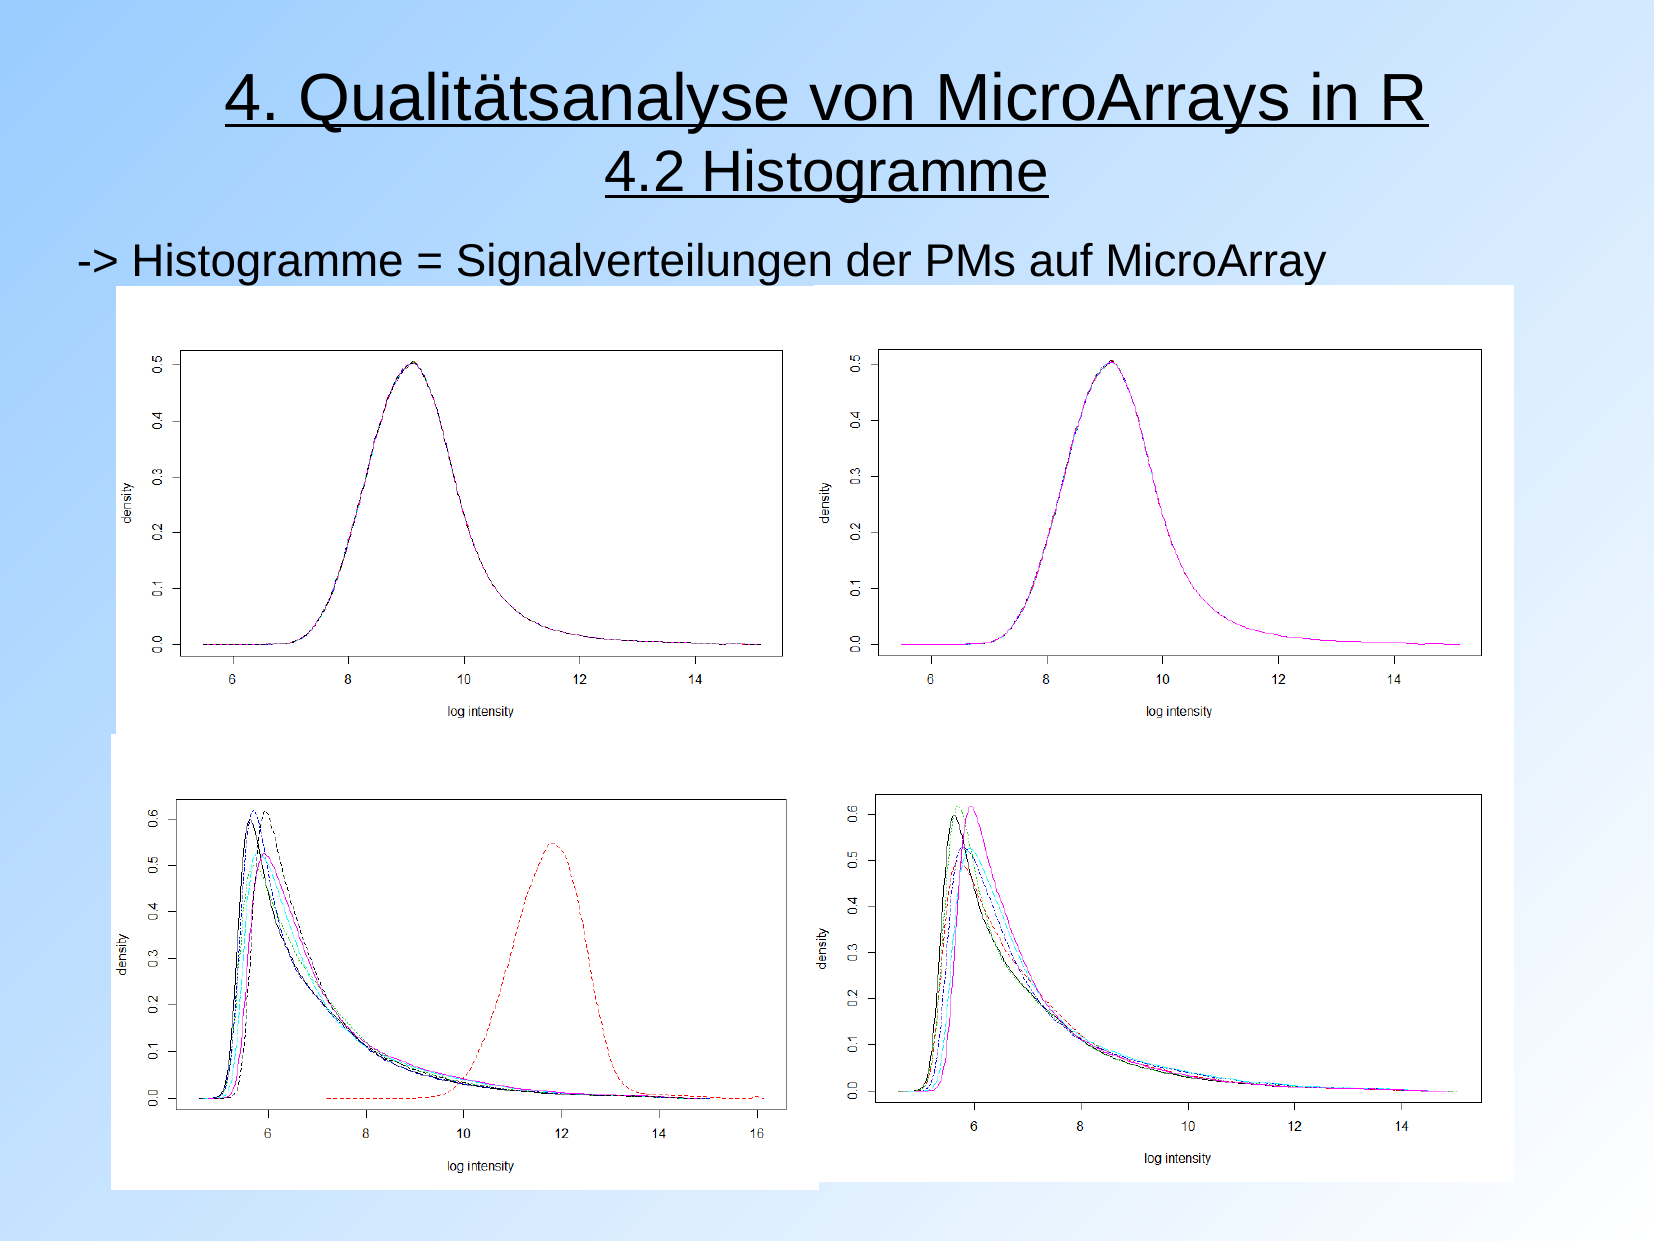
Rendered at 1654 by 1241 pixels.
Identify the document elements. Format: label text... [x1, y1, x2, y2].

title 4. Qualitätsanalyse von MicroArrays in R 4.2 Histogramme [0, 0, 1654, 257]
picture [111, 285, 1514, 1190]
list -> Histogramme = Signalverteilungen der PMs auf MicroArray [76, 231, 1565, 1182]
